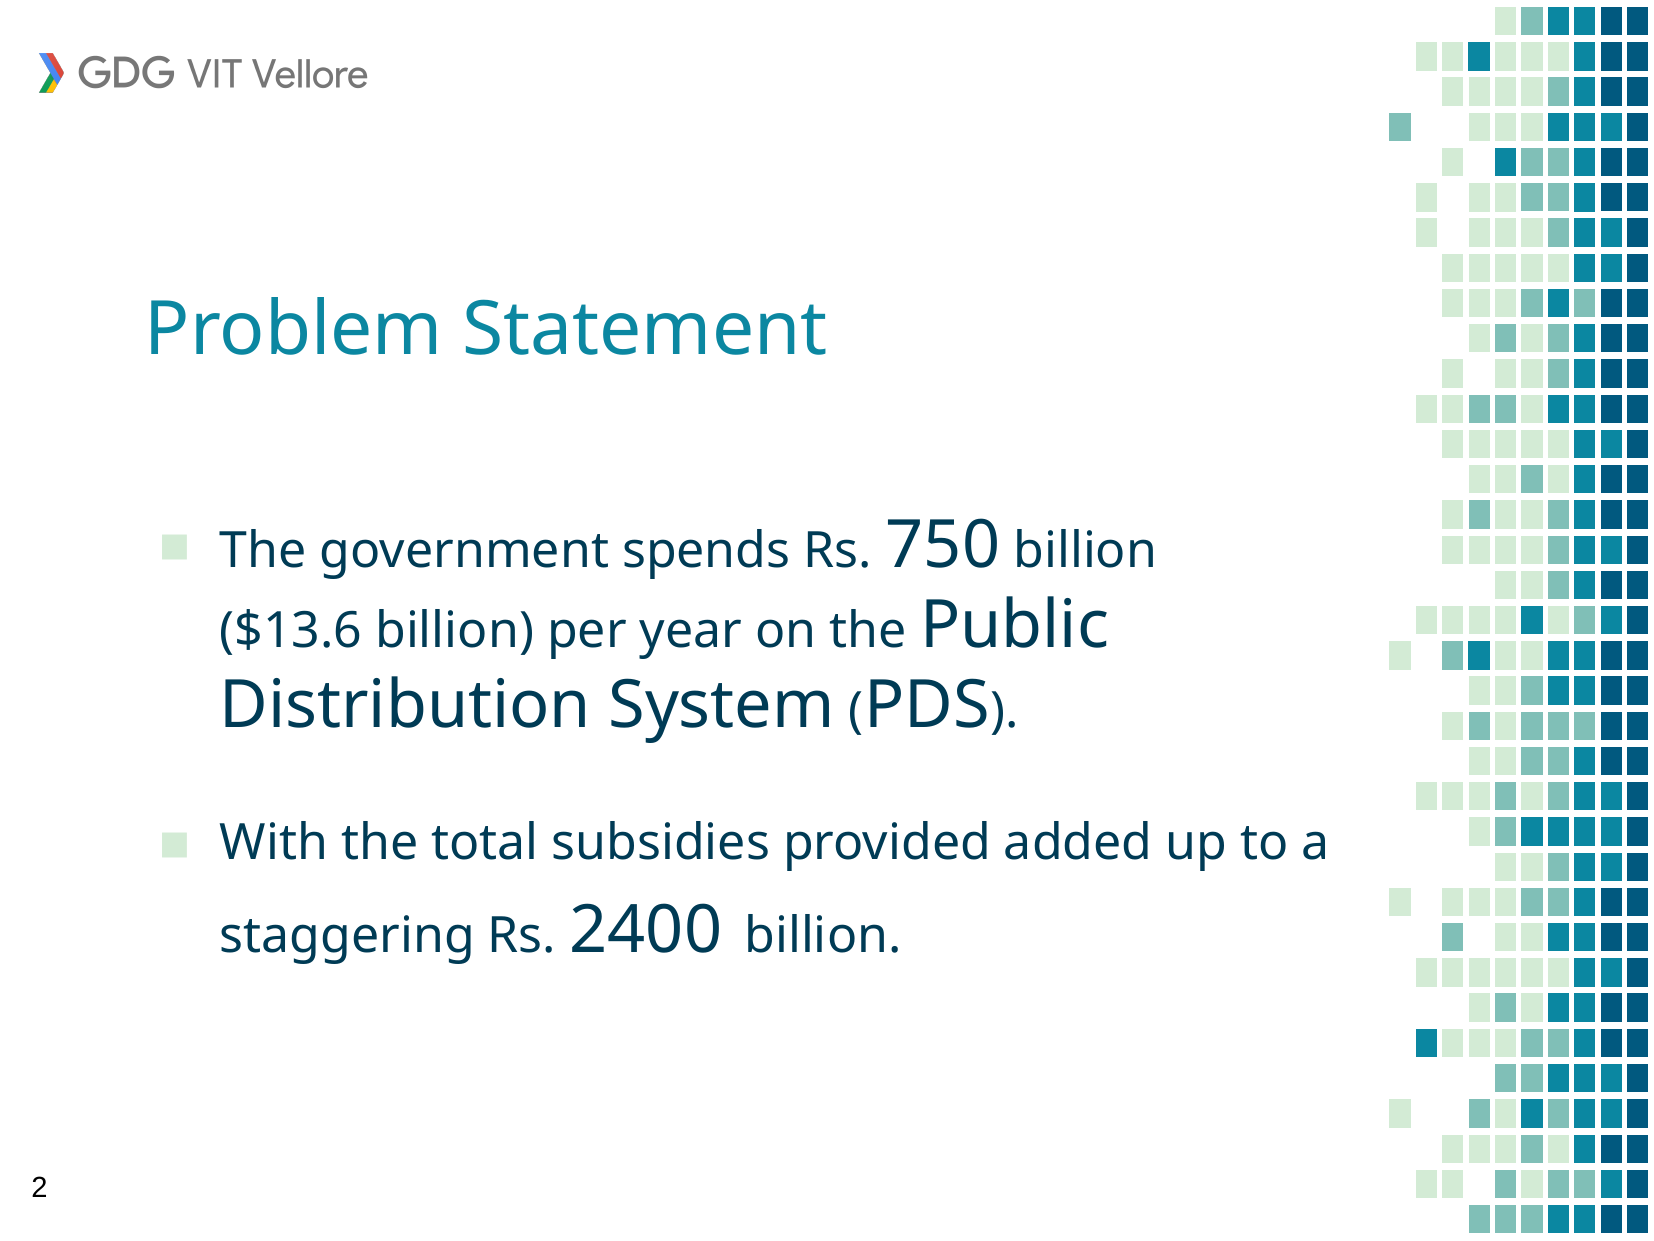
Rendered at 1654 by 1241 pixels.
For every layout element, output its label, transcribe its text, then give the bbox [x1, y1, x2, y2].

title Problem Statement [129, 178, 1353, 385]
list The government spends Rs. 750 billion ($13.6 billion) per year on the Public Distribution System (PDS). With the total subsidies provided added up to a staggering Rs. 2400 billion. [129, 417, 1353, 1137]
picture [0, 3, 408, 142]
slide_number <number> [16, 1138, 116, 1233]
